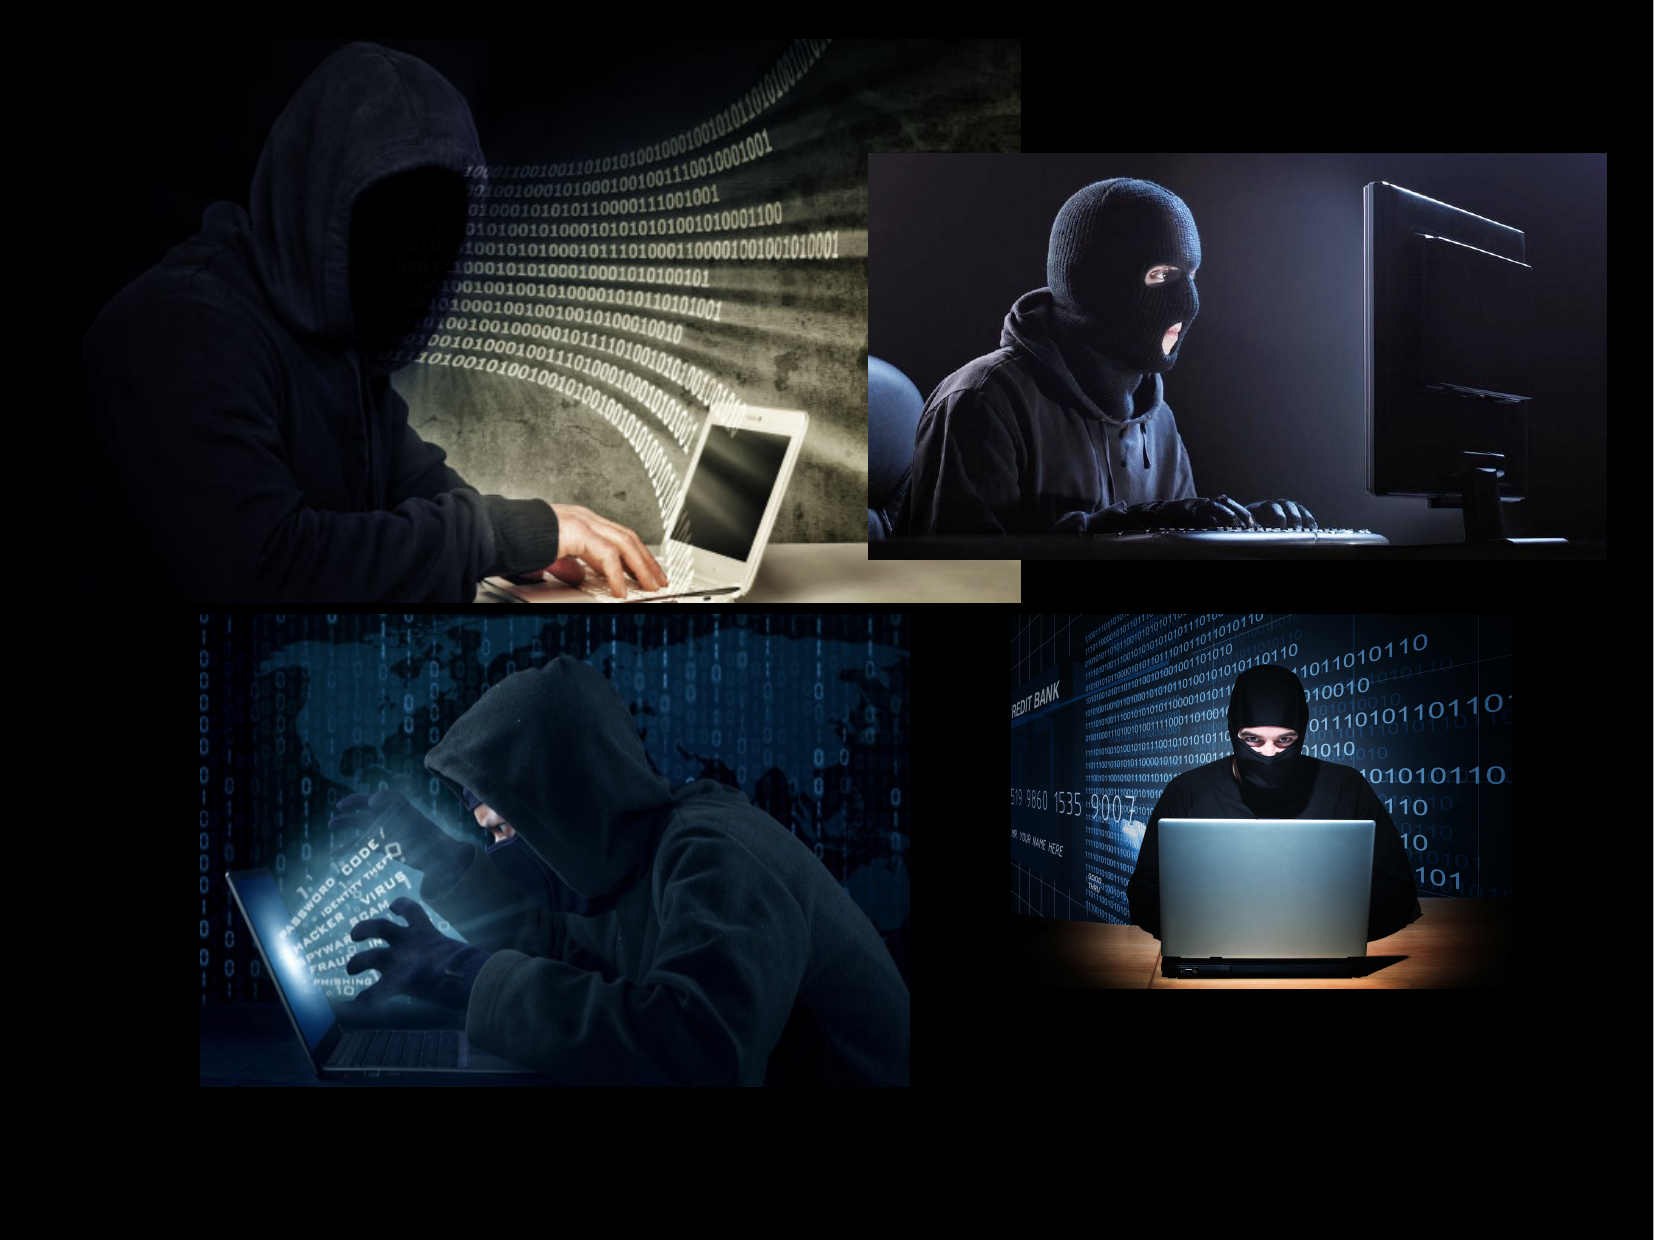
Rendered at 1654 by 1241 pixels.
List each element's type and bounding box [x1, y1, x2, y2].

picture [1011, 614, 1512, 989]
picture [200, 614, 910, 1087]
picture [82, 39, 1607, 603]
